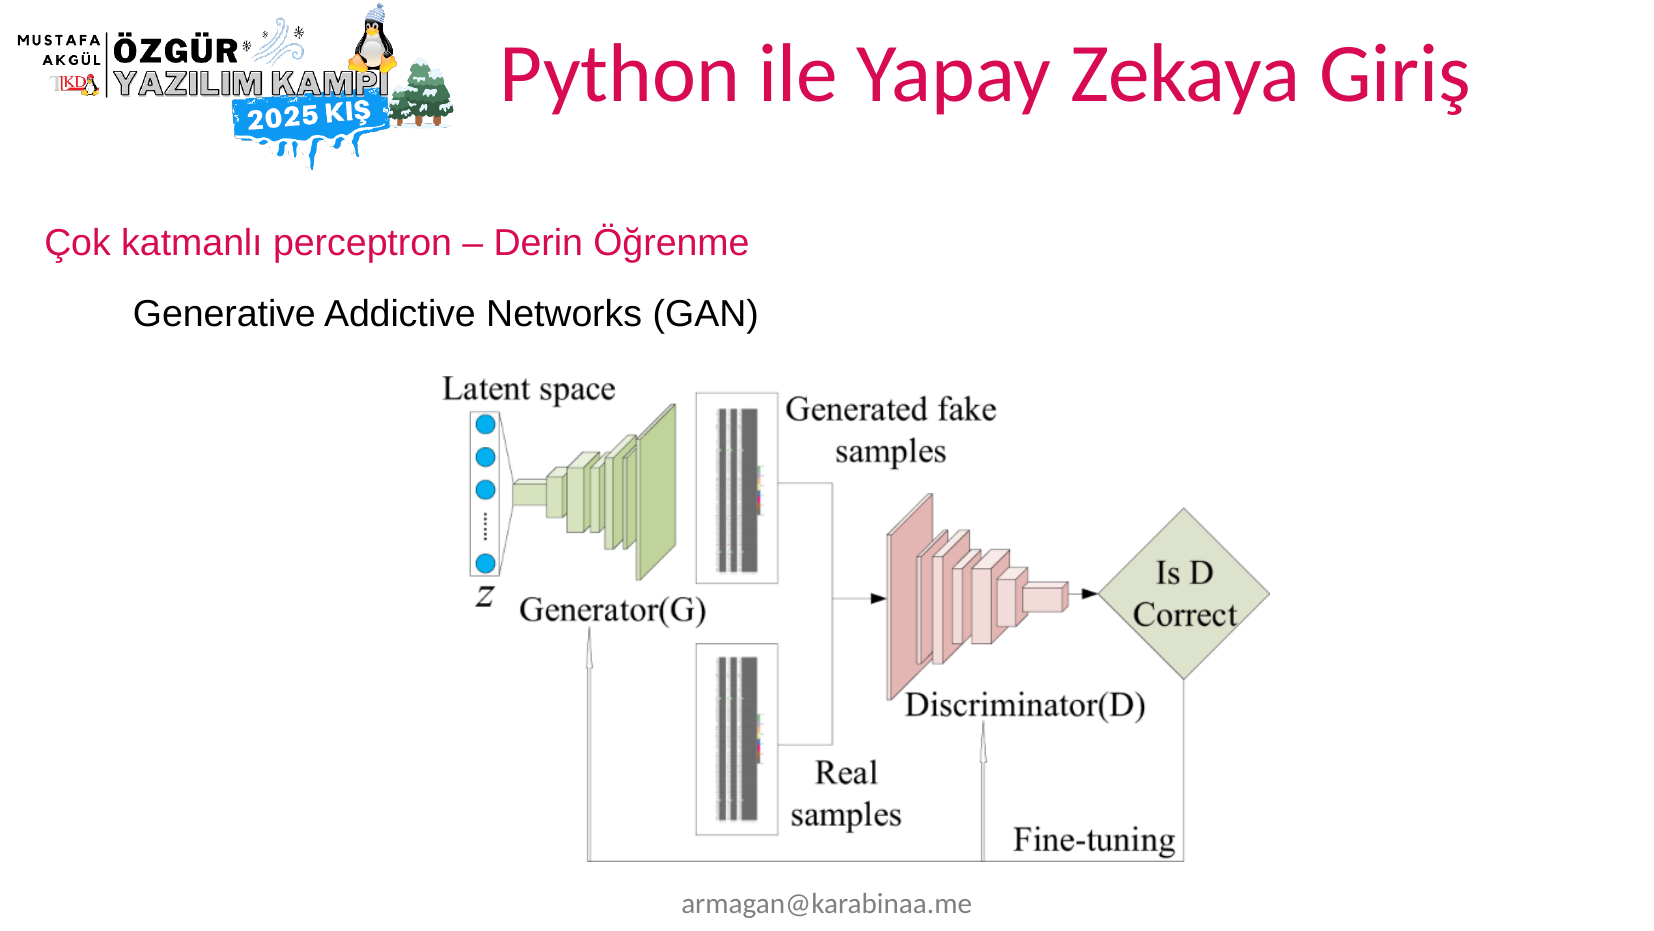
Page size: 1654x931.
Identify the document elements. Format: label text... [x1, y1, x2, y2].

text_box Python ile Yapay Zekaya Giriş [484, 10, 1654, 126]
text_box Generative Addictive Networks (GAN) [118, 285, 857, 384]
picture [0, 0, 463, 177]
text_box armagan@karabinaa.me [0, 877, 1654, 928]
text_box Çok katmanlı perceptron – Derin Öğrenme [29, 213, 854, 271]
picture [442, 376, 1270, 862]
